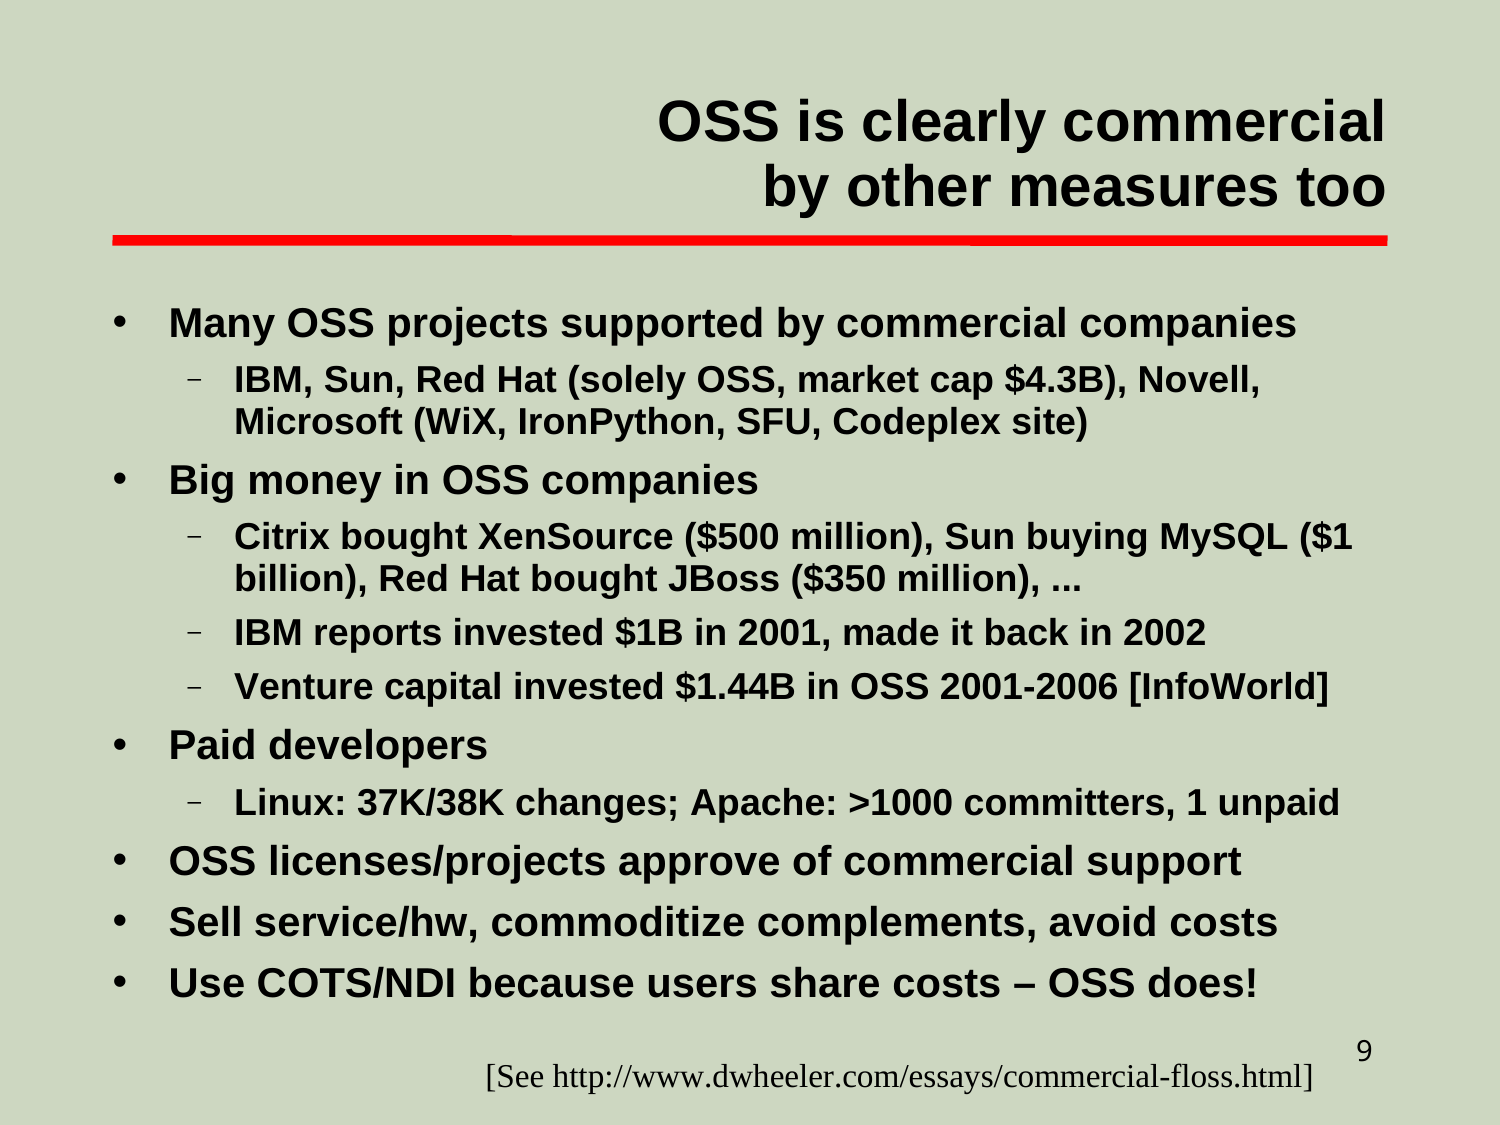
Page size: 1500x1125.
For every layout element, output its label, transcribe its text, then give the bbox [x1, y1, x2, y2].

title OSS is clearly commercial by other measures too [337, 89, 1388, 220]
list Many OSS projects supported by commercial companies IBM, Sun, Red Hat (solely OSS, market cap $4.3B), Novell, Microsoft (WiX, IronPython, SFU, Codeplex site) Big money in OSS companies Citrix bought XenSource ($500 million), Sun buying MySQL ($1 billion), Red Hat bought JBoss ($350 million), ... IBM reports invested $1B in 2001, made it back in 2002 Venture capital invested $1.44B in OSS 2001-2006 [InfoWorld] Paid developers Linux: 37K/38K changes; Apache: >1000 committers, 1 unpaid OSS licenses/projects approve of commercial support Sell service/hw, commoditize complements, avoid costs Use COTS/NDI because users share costs – OSS does! [112, 299, 1388, 1008]
text_box [See http://www.dwheeler.com/essays/commercial-floss.html] [450, 1049, 1351, 1088]
